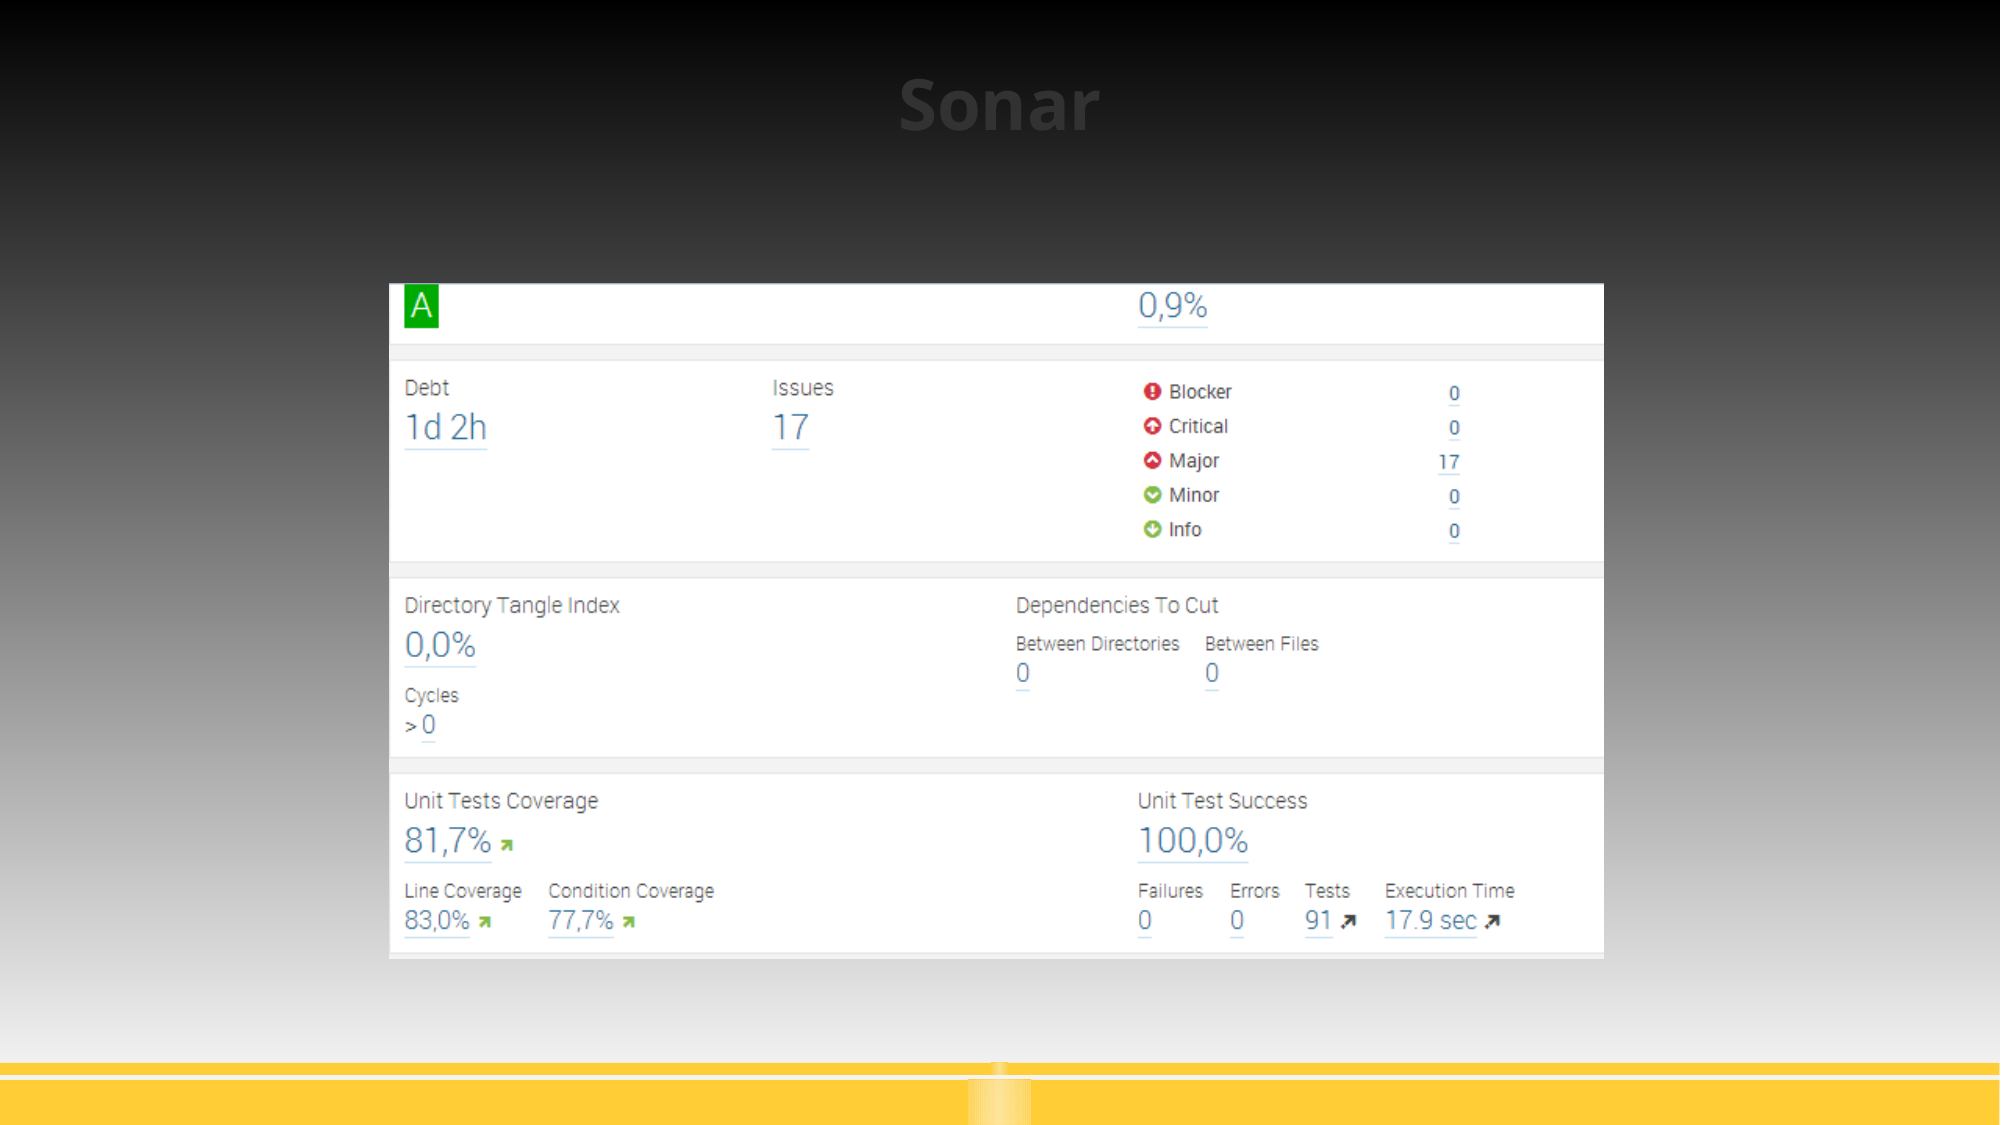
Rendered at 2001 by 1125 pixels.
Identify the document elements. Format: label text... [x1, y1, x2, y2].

picture [389, 283, 1604, 959]
title Sonar [212, 61, 1788, 218]
